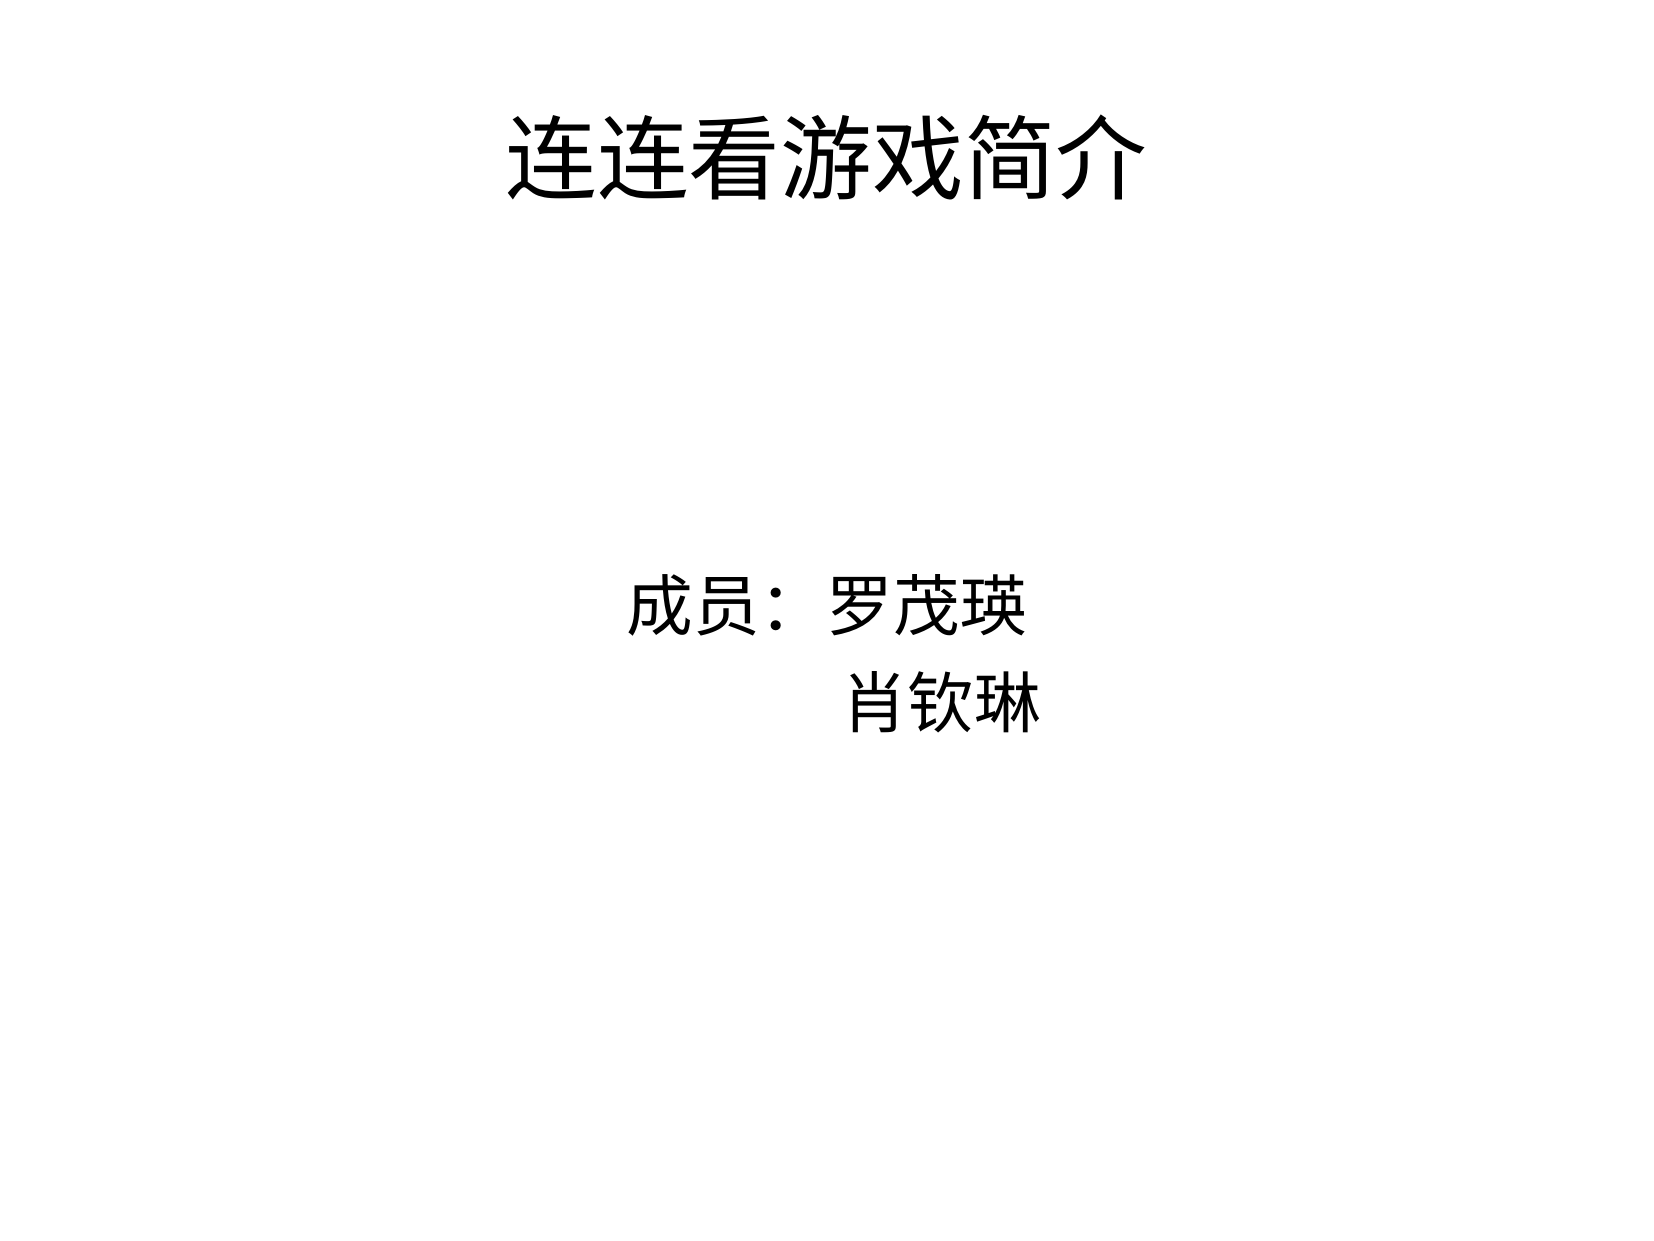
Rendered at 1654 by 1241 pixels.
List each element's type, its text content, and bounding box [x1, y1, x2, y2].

title 连连看游戏简介 [82, 49, 1571, 257]
subtitle 成员：罗茂瑛 肖钦琳 [82, 290, 1571, 1010]
